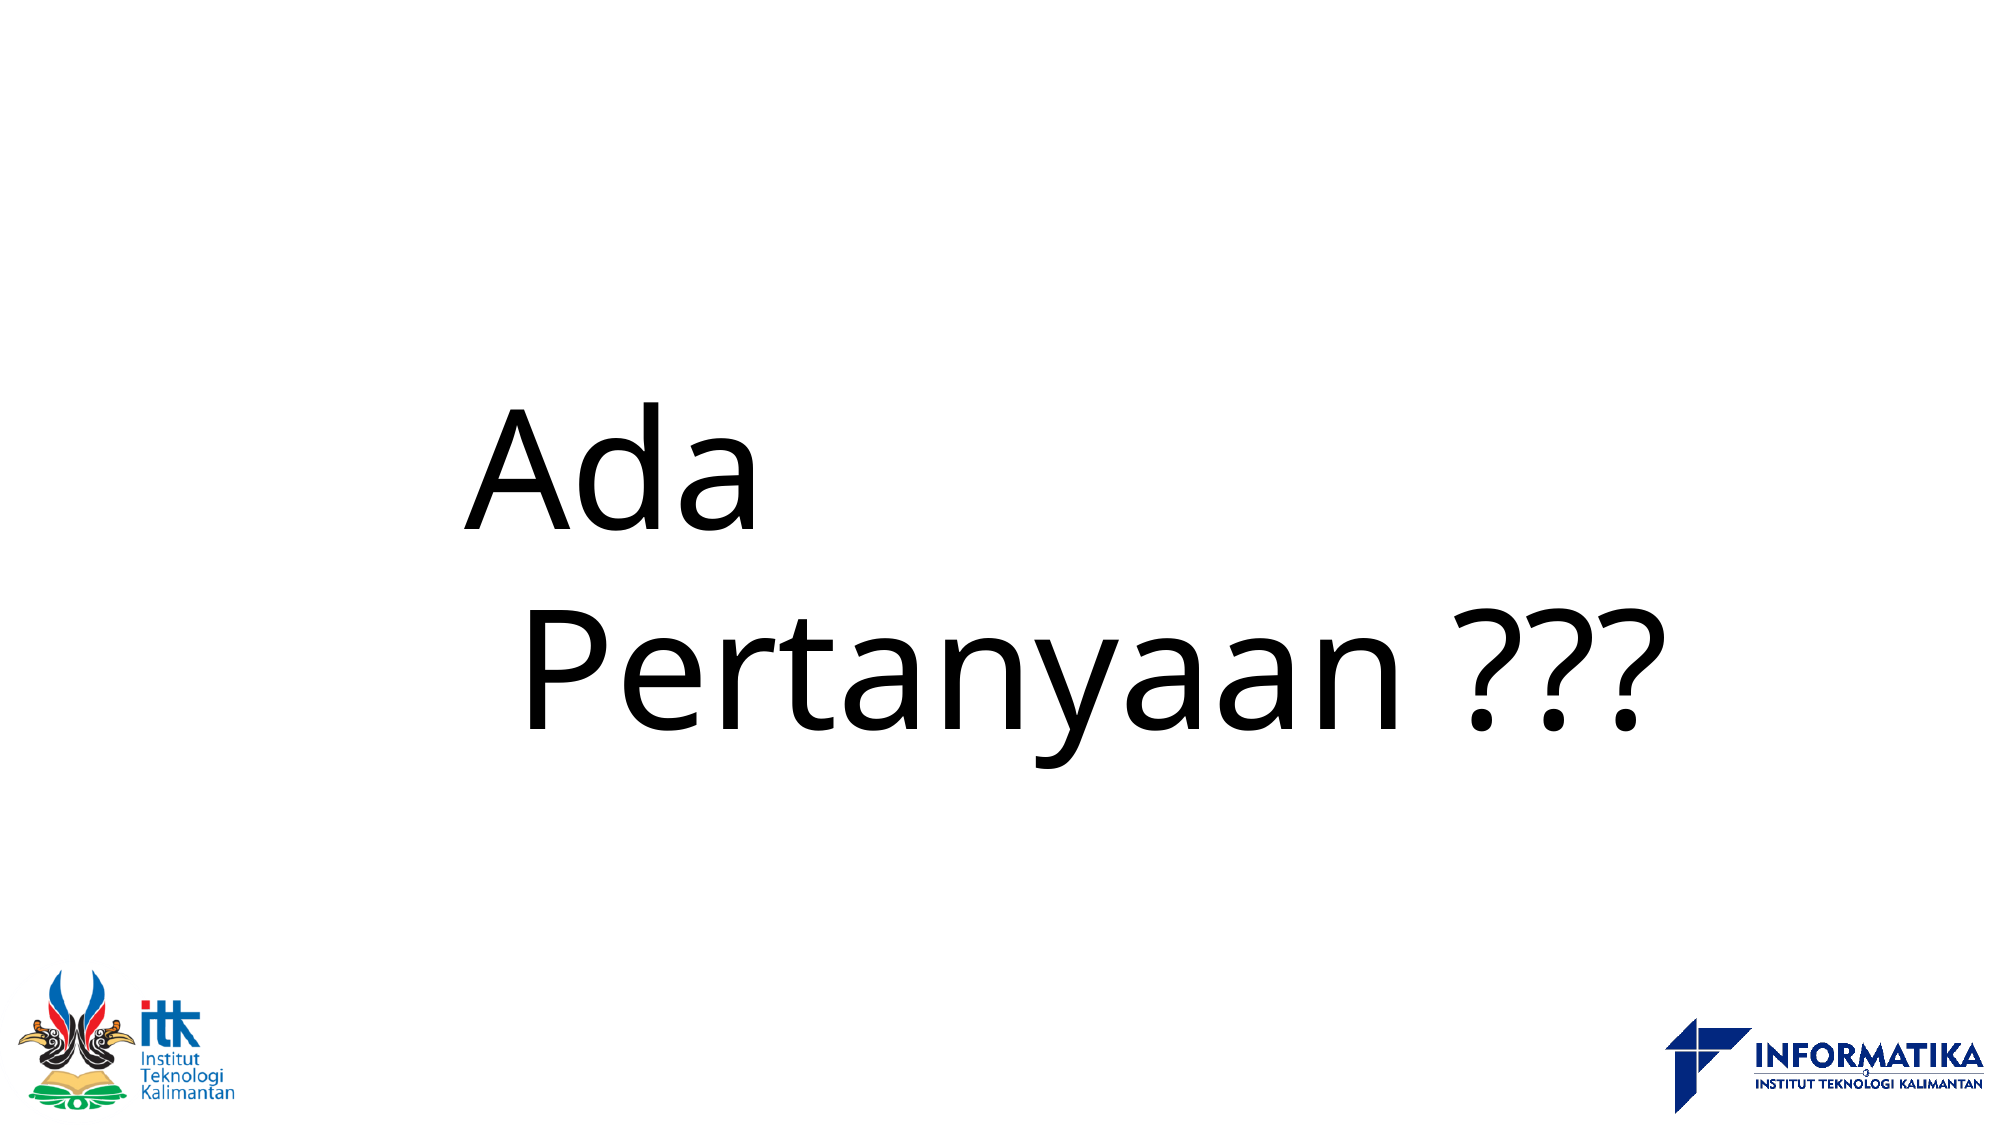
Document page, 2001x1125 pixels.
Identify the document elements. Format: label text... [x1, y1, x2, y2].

picture [0, 936, 253, 1125]
picture [1664, 1017, 1984, 1114]
list Ada Pertanyaan ??? [399, 497, 1712, 628]
